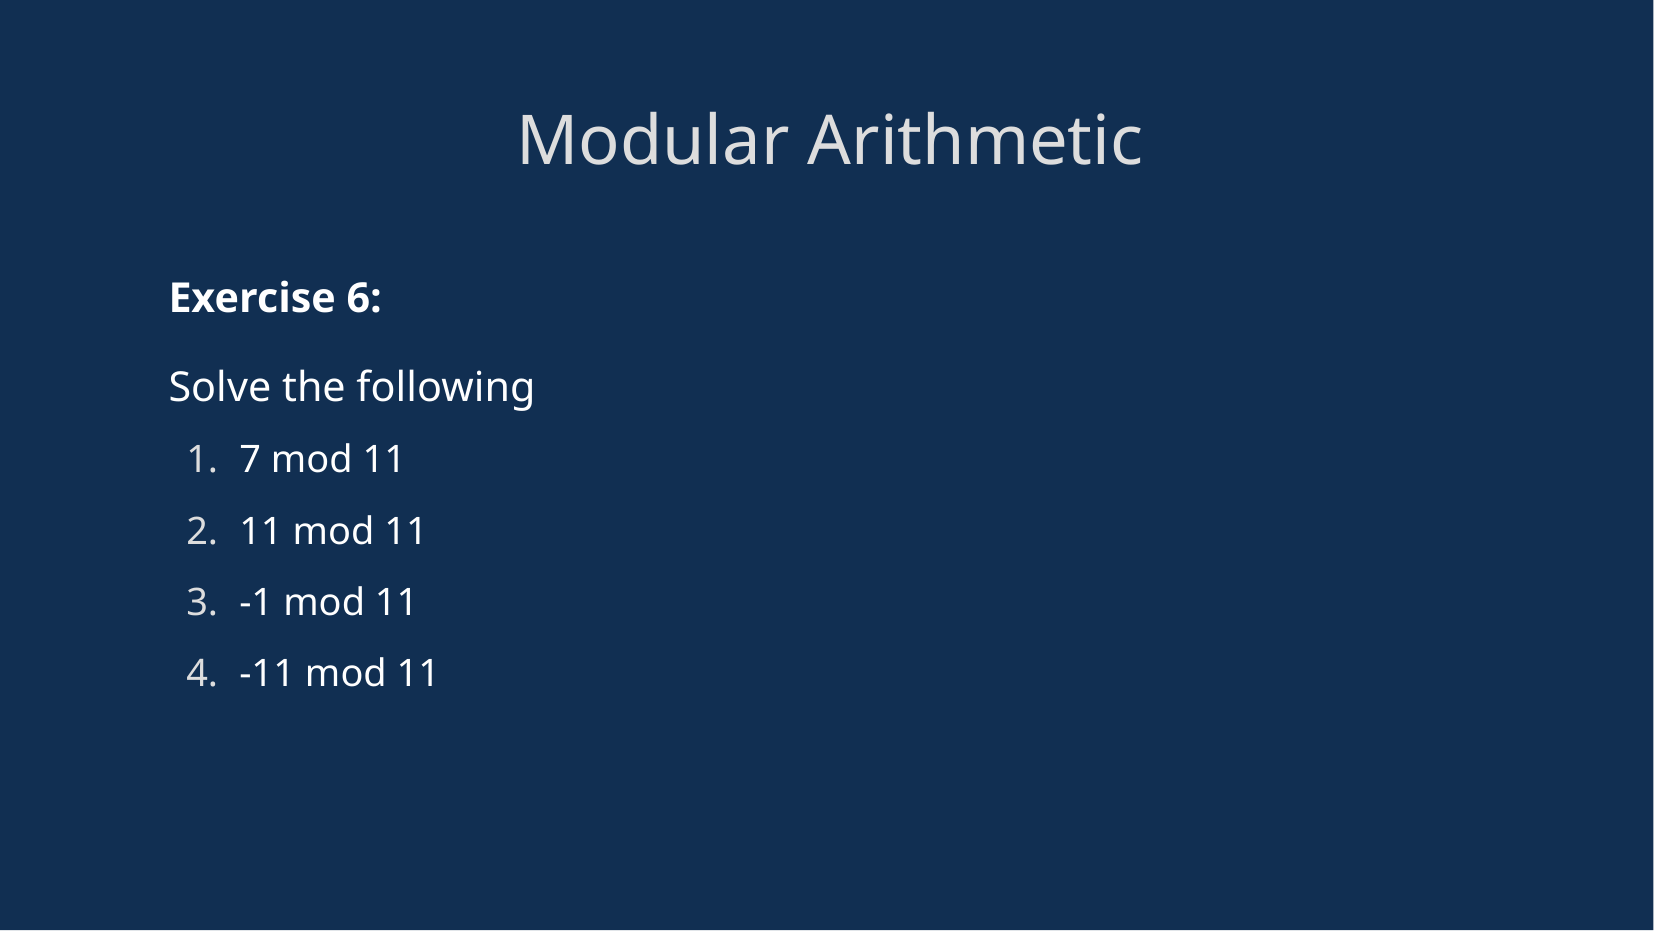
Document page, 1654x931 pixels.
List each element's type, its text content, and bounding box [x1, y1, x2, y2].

title Modular Arithmetic [97, 56, 1563, 220]
list Exercise 6: Solve the following 7 mod 11 11 mod 11 -1 mod 11 -11 mod 11 [97, 268, 1563, 806]
